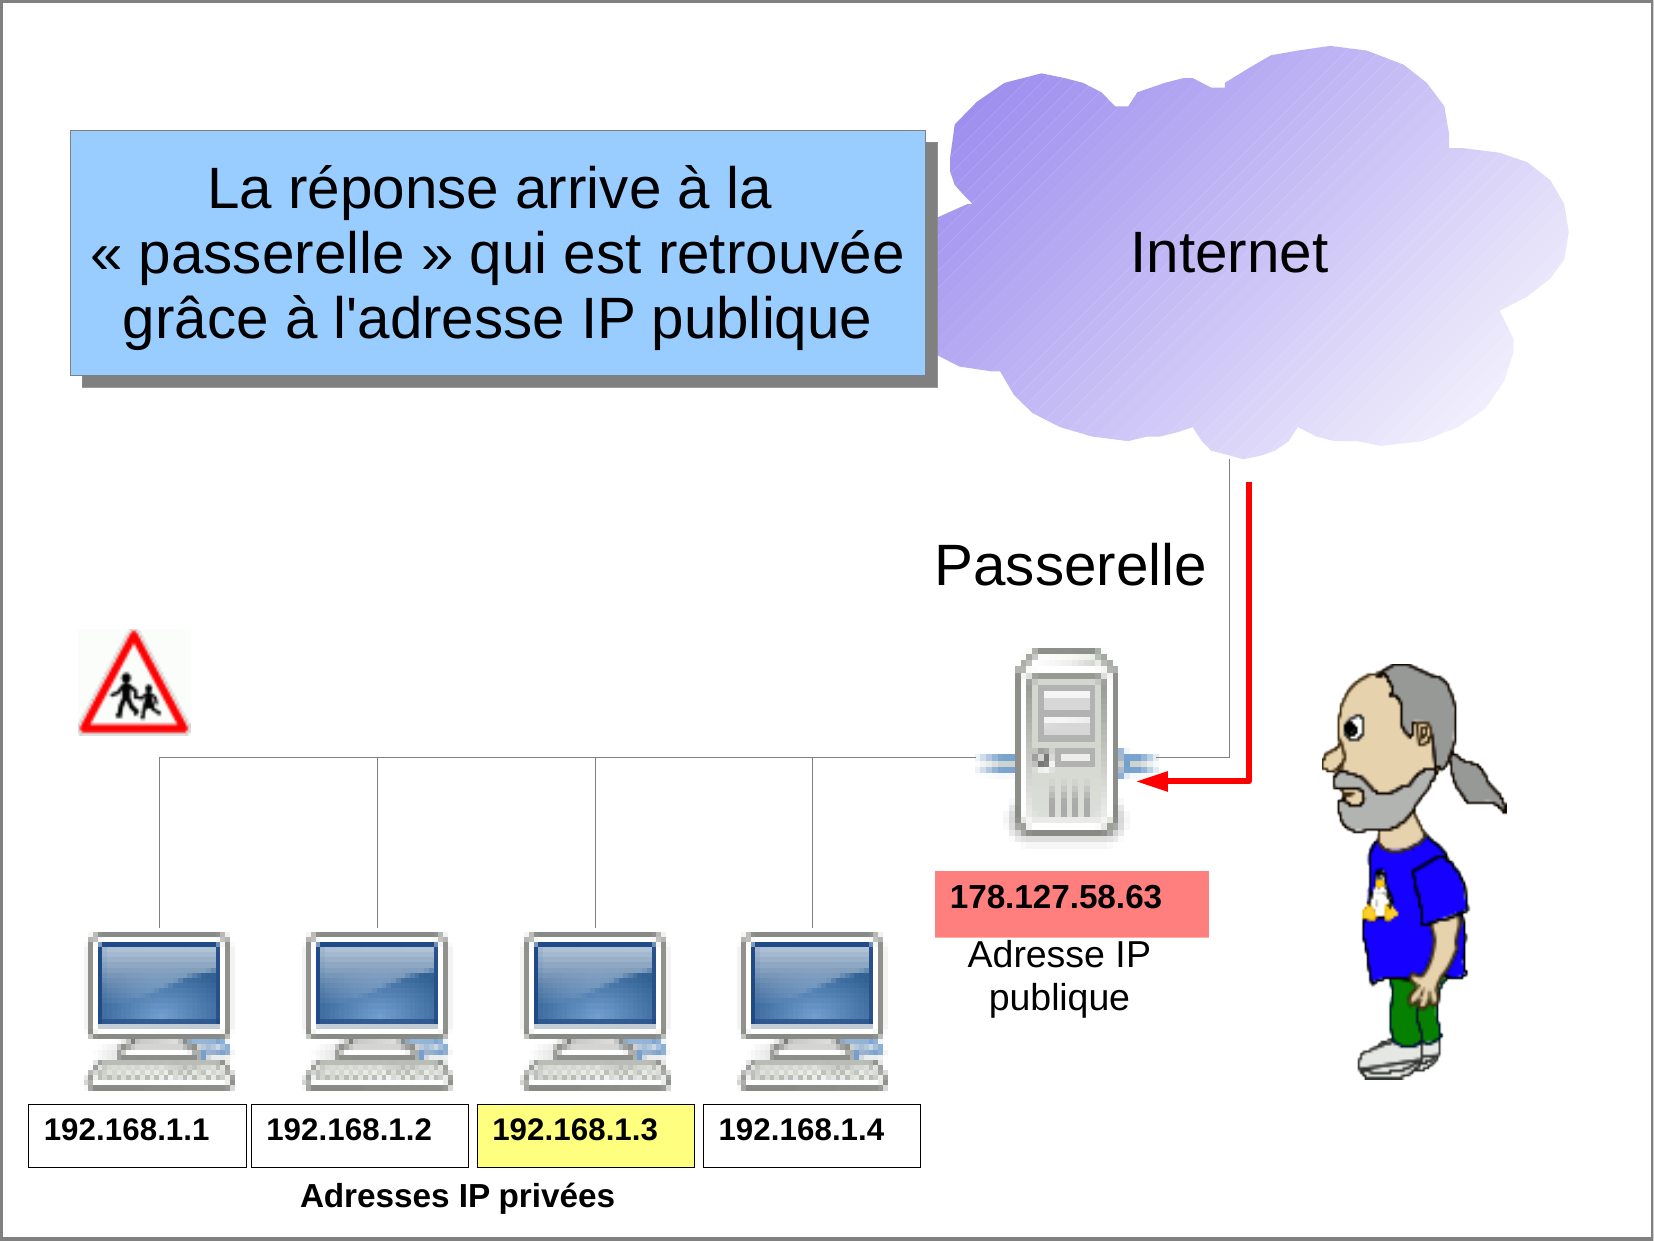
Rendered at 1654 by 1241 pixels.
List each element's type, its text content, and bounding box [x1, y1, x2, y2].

text_box Adresse IP publique [952, 938, 1202, 1052]
picture [84, 927, 235, 1091]
text_box 192.168.1.3 [477, 1104, 695, 1168]
picture [520, 927, 671, 1091]
picture [302, 927, 453, 1091]
text_box La réponse arrive à la « passerelle » qui est retrouvée grâce à l'adresse IP publique [70, 130, 926, 376]
text_box 178.127.58.63 [935, 871, 1209, 938]
text_box Adresses IP privées [285, 1169, 702, 1222]
text_box Passerelle [919, 525, 1223, 614]
picture [737, 927, 888, 1091]
text_box 192.168.1.1 [28, 1104, 247, 1168]
picture [78, 629, 191, 737]
text_box 192.168.1.2 [251, 1104, 469, 1168]
text_box Internet [926, 45, 1569, 460]
picture [975, 648, 1159, 849]
picture [1322, 664, 1507, 1080]
text_box 192.168.1.4 [703, 1104, 921, 1168]
